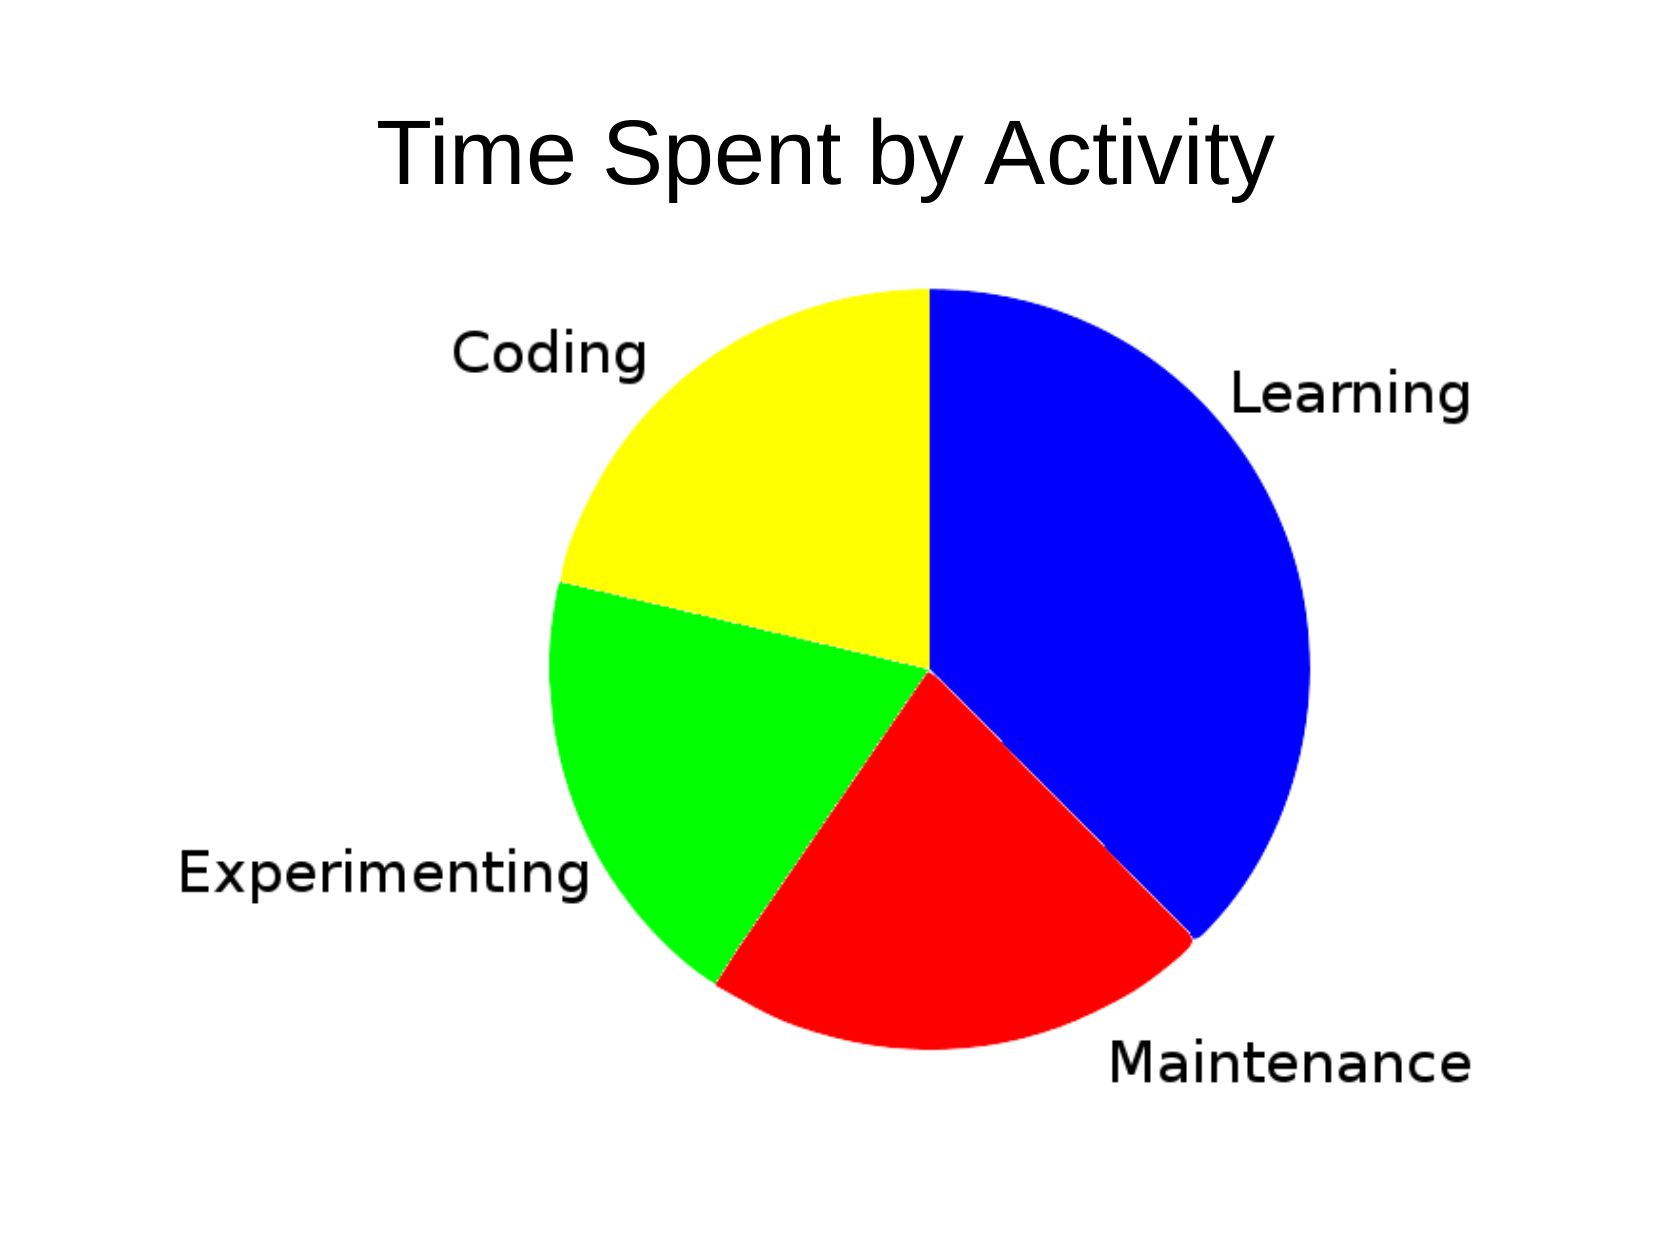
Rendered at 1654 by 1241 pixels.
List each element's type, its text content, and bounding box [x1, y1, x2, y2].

title Time Spent by Activity [82, 49, 1571, 257]
picture [169, 236, 1520, 1156]
